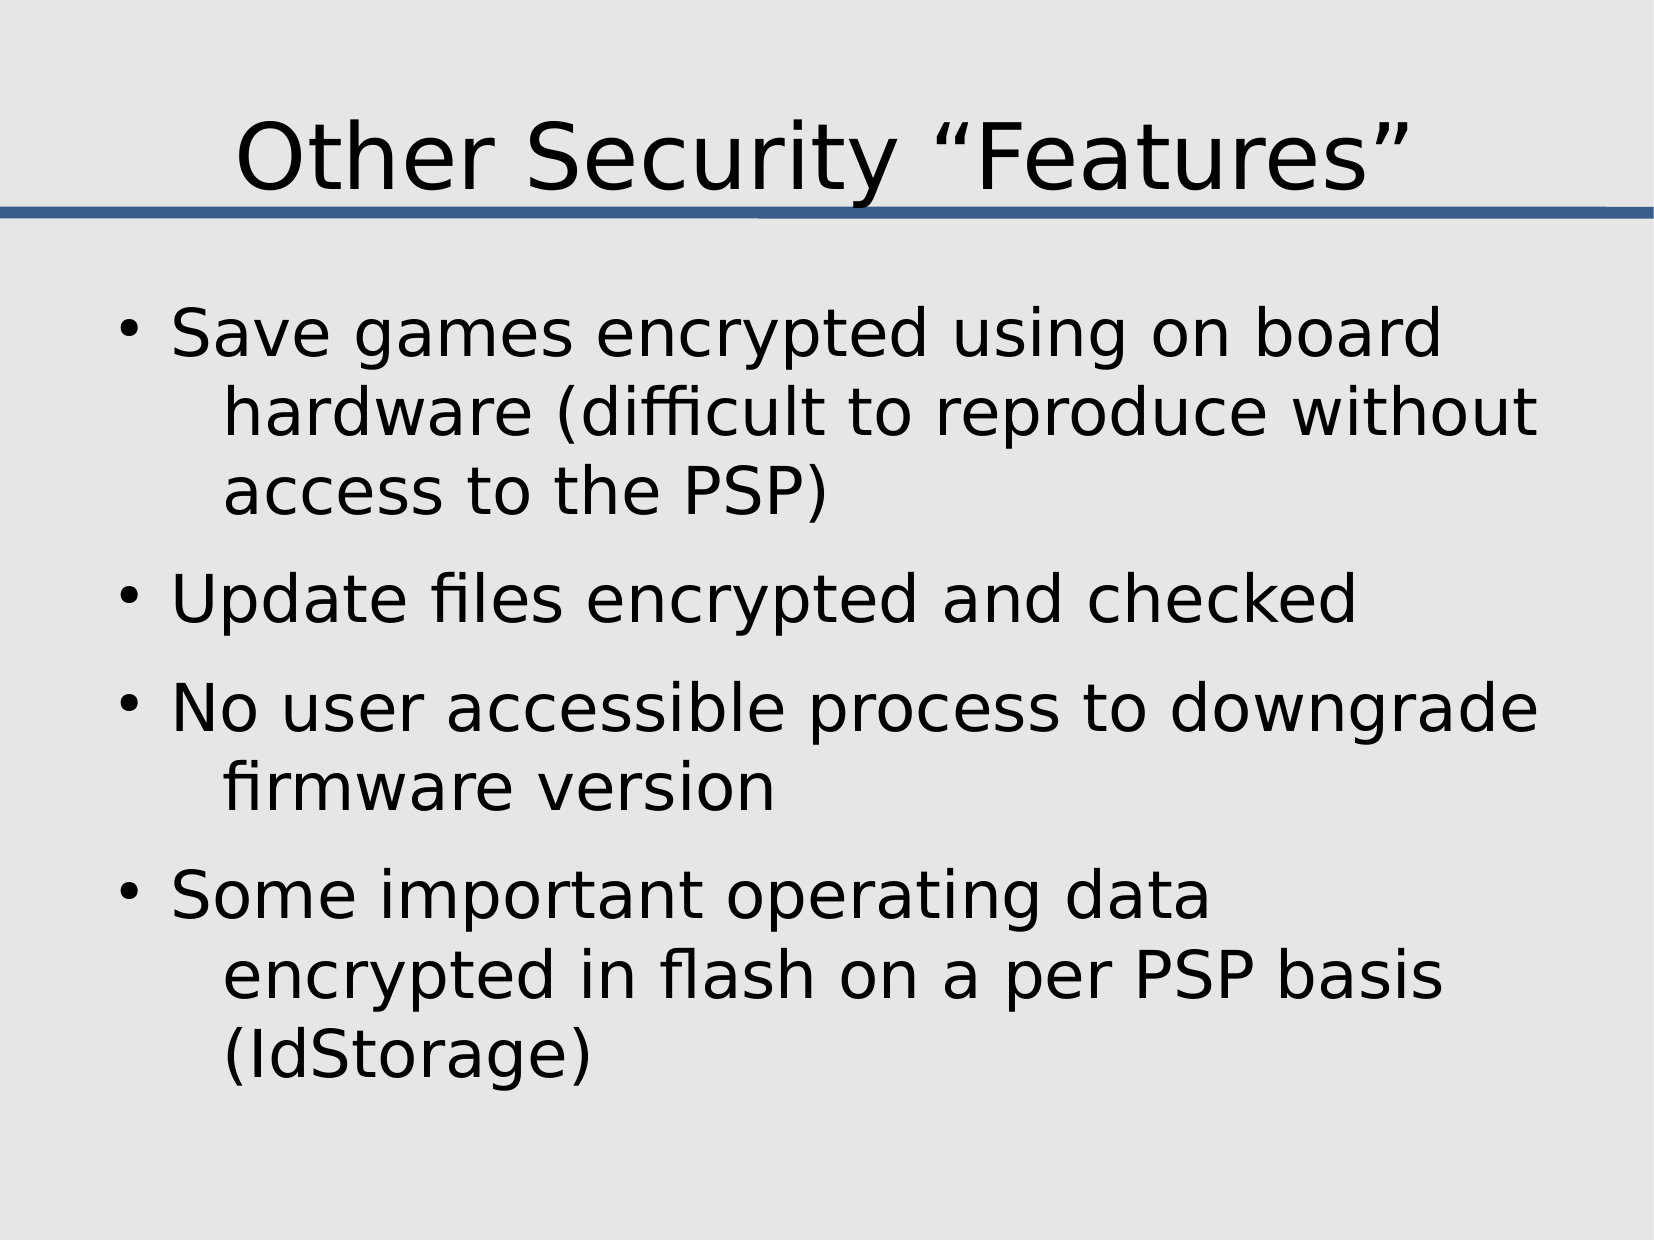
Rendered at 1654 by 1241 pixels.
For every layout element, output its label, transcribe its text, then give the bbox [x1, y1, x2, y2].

list Save games encrypted using on board hardware (difficult to reproduce without access to the PSP) Update files encrypted and checked No user accessible process to downgrade firmware version Some important operating data encrypted in flash on a per PSP basis (IdStorage) [82, 290, 1571, 1094]
title Other Security “Features” [82, 56, 1571, 250]
